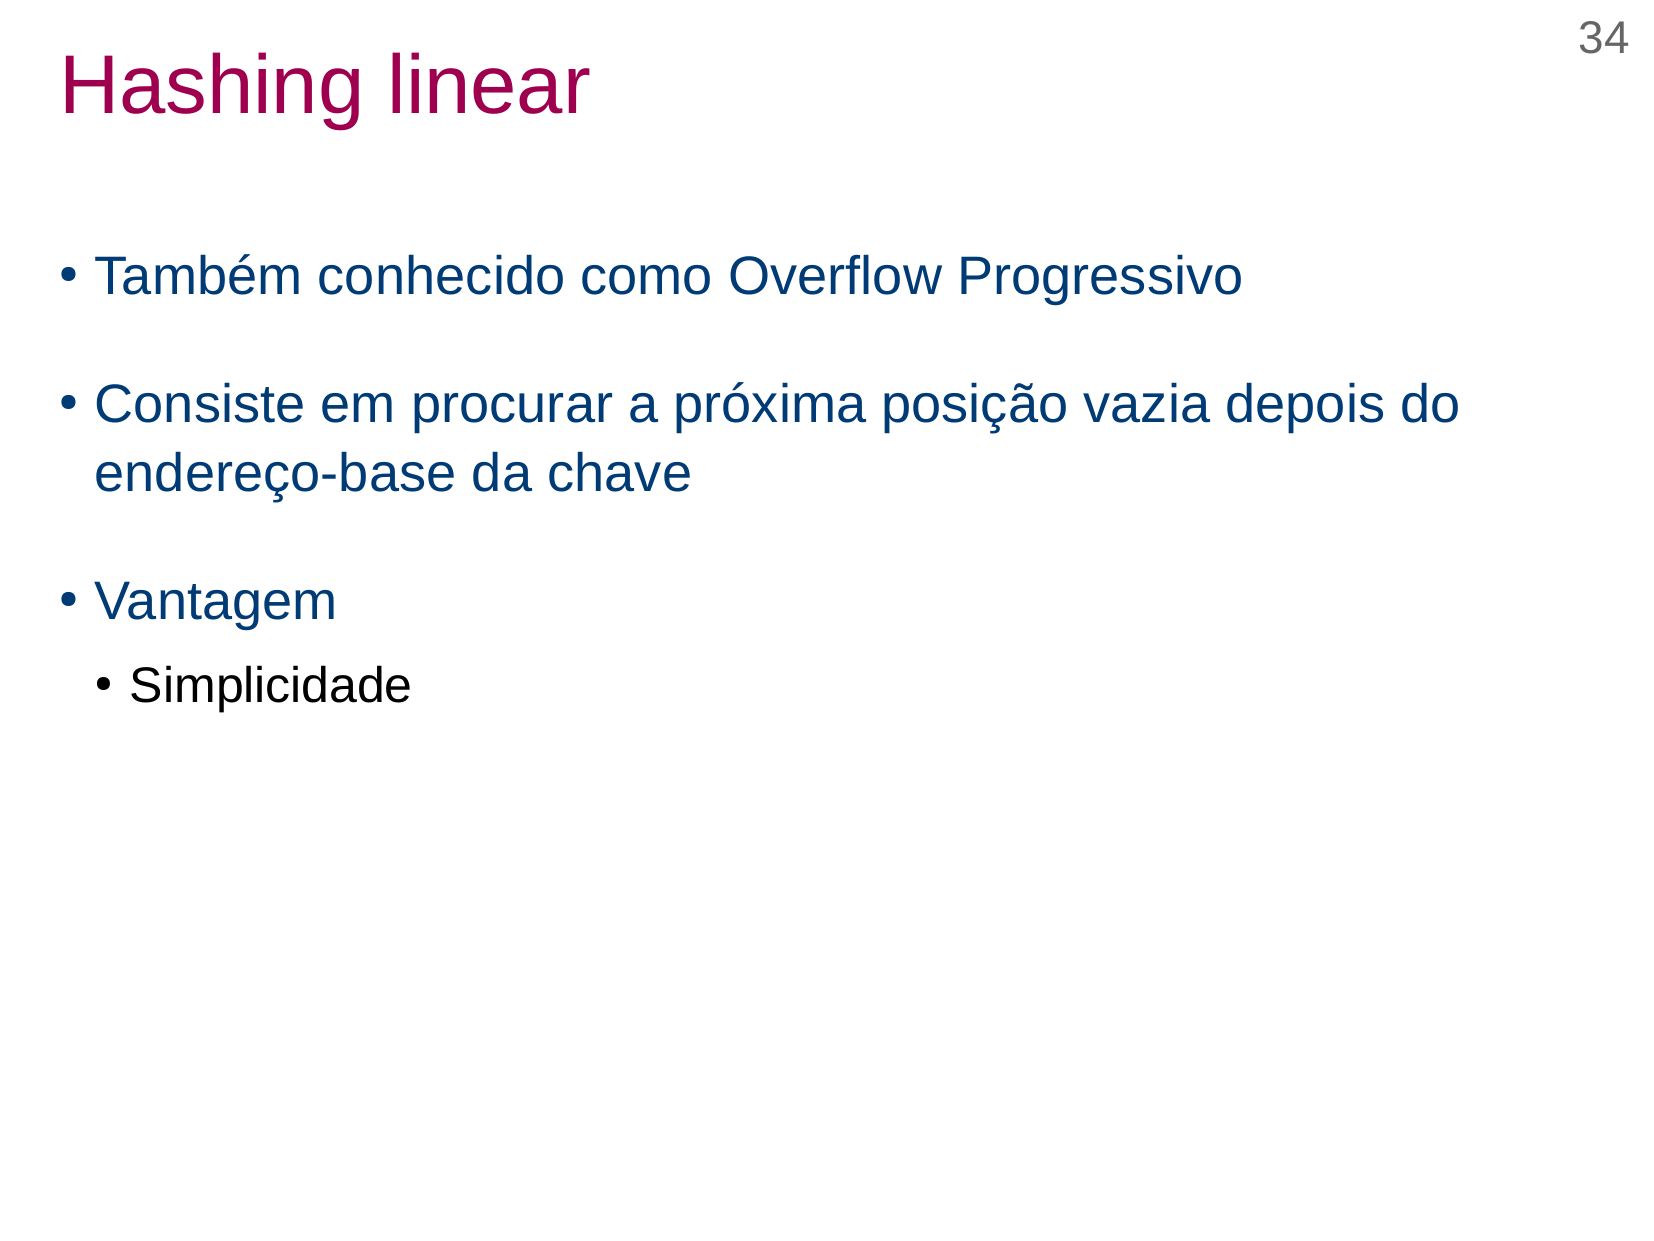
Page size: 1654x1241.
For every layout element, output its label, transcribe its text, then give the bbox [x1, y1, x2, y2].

list Também conhecido como Overflow Progressivo Consiste em procurar a próxima posição vazia depois do endereço-base da chave Vantagem Simplicidade [59, 236, 1595, 1211]
title Hashing linear [59, 29, 1595, 148]
